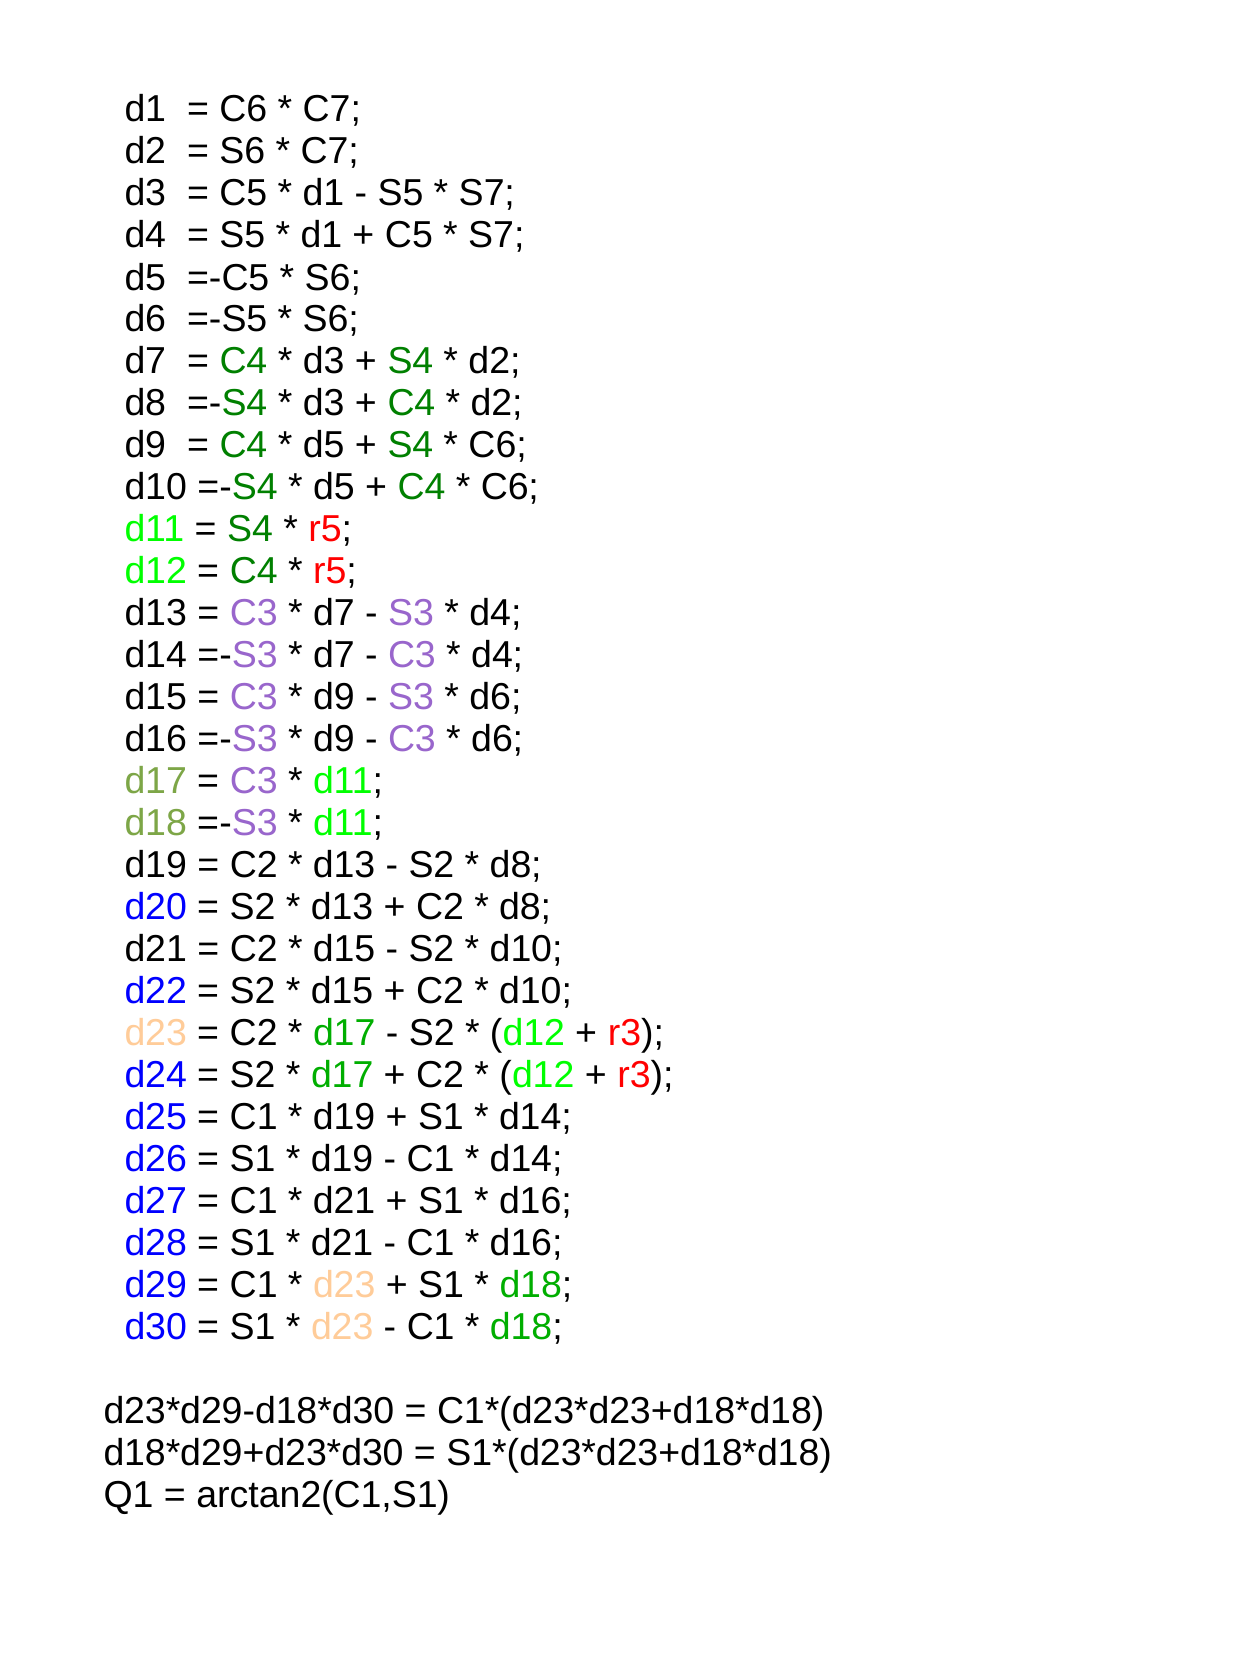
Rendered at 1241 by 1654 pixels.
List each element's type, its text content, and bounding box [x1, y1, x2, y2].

text_box d1 = C6 * C7; d2 = S6 * C7; d3 = C5 * d1 - S5 * S7; d4 = S5 * d1 + C5 * S7; d5 =-C5 * S6; d6 =-S5 * S6; d7 = C4 * d3 + S4 * d2; d8 =-S4 * d3 + C4 * d2; d9 = C4 * d5 + S4 * C6; d10 =-S4 * d5 + C4 * C6; d11 = S4 * r5; d12 = C4 * r5; d13 = C3 * d7 - S3 * d4; d14 =-S3 * d7 - C3 * d4; d15 = C3 * d9 - S3 * d6; d16 =-S3 * d9 - C3 * d6; d17 = C3 * d11; d18 =-S3 * d11; d19 = C2 * d13 - S2 * d8; d20 = S2 * d13 + C2 * d8; d21 = C2 * d15 - S2 * d10; d22 = S2 * d15 + C2 * d10; d23 = C2 * d17 - S2 * (d12 + r3); d24 = S2 * d17 + C2 * (d12 + r3); d25 = C1 * d19 + S1 * d14; d26 = S1 * d19 - C1 * d14; d27 = C1 * d21 + S1 * d16; d28 = S1 * d21 - C1 * d16; d29 = C1 * d23 + S1 * d18; d30 = S1 * d23 - C1 * d18; d23*d29-d18*d30 = C1*(d23*d23+d18*d18) d18*d29+d23*d30 = S1*(d23*d23+d18*d18) Q1 = arctan2(C1,S1) [88, 80, 896, 1576]
